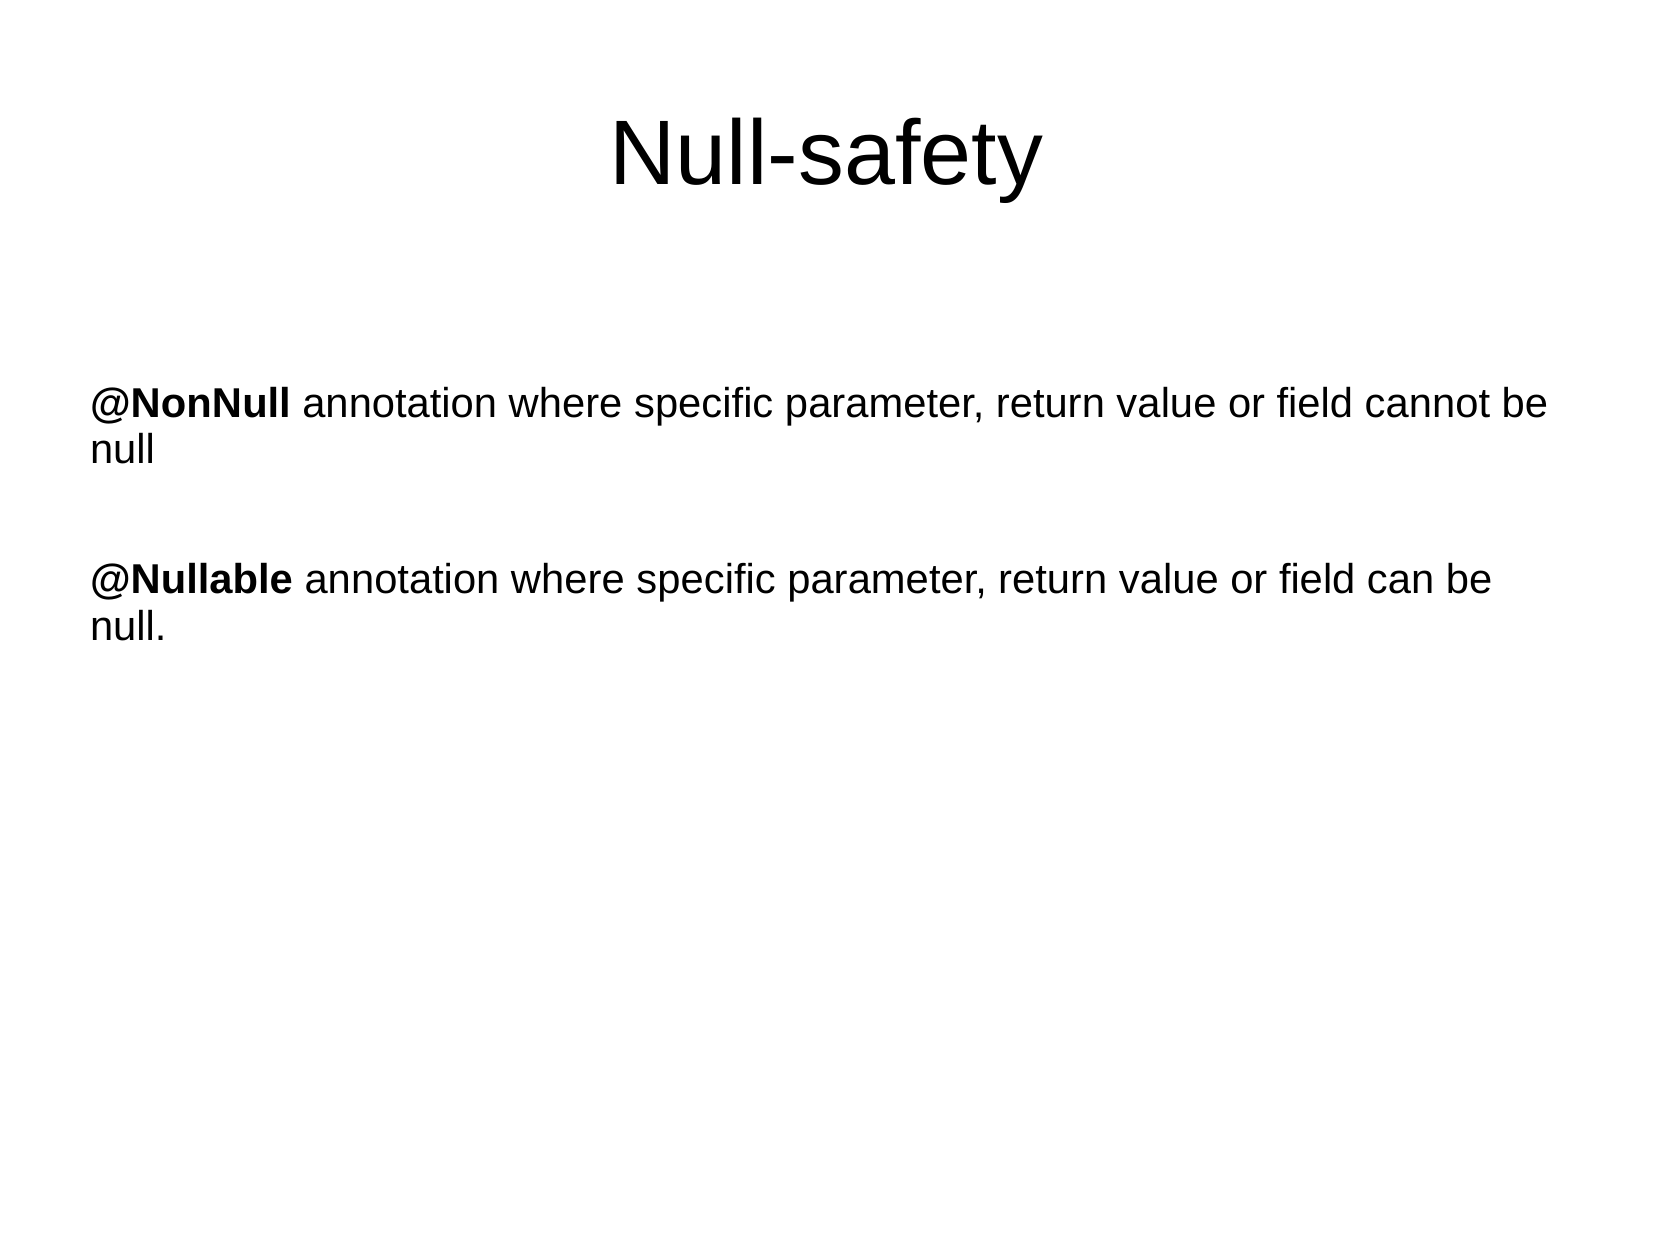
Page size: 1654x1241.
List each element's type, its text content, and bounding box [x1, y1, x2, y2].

list @NonNull annotation where specific parameter, return value or field cannot be null @Nullable annotation where specific parameter, return value or field can be null. [90, 315, 1579, 1035]
title Null-safety [82, 49, 1571, 257]
